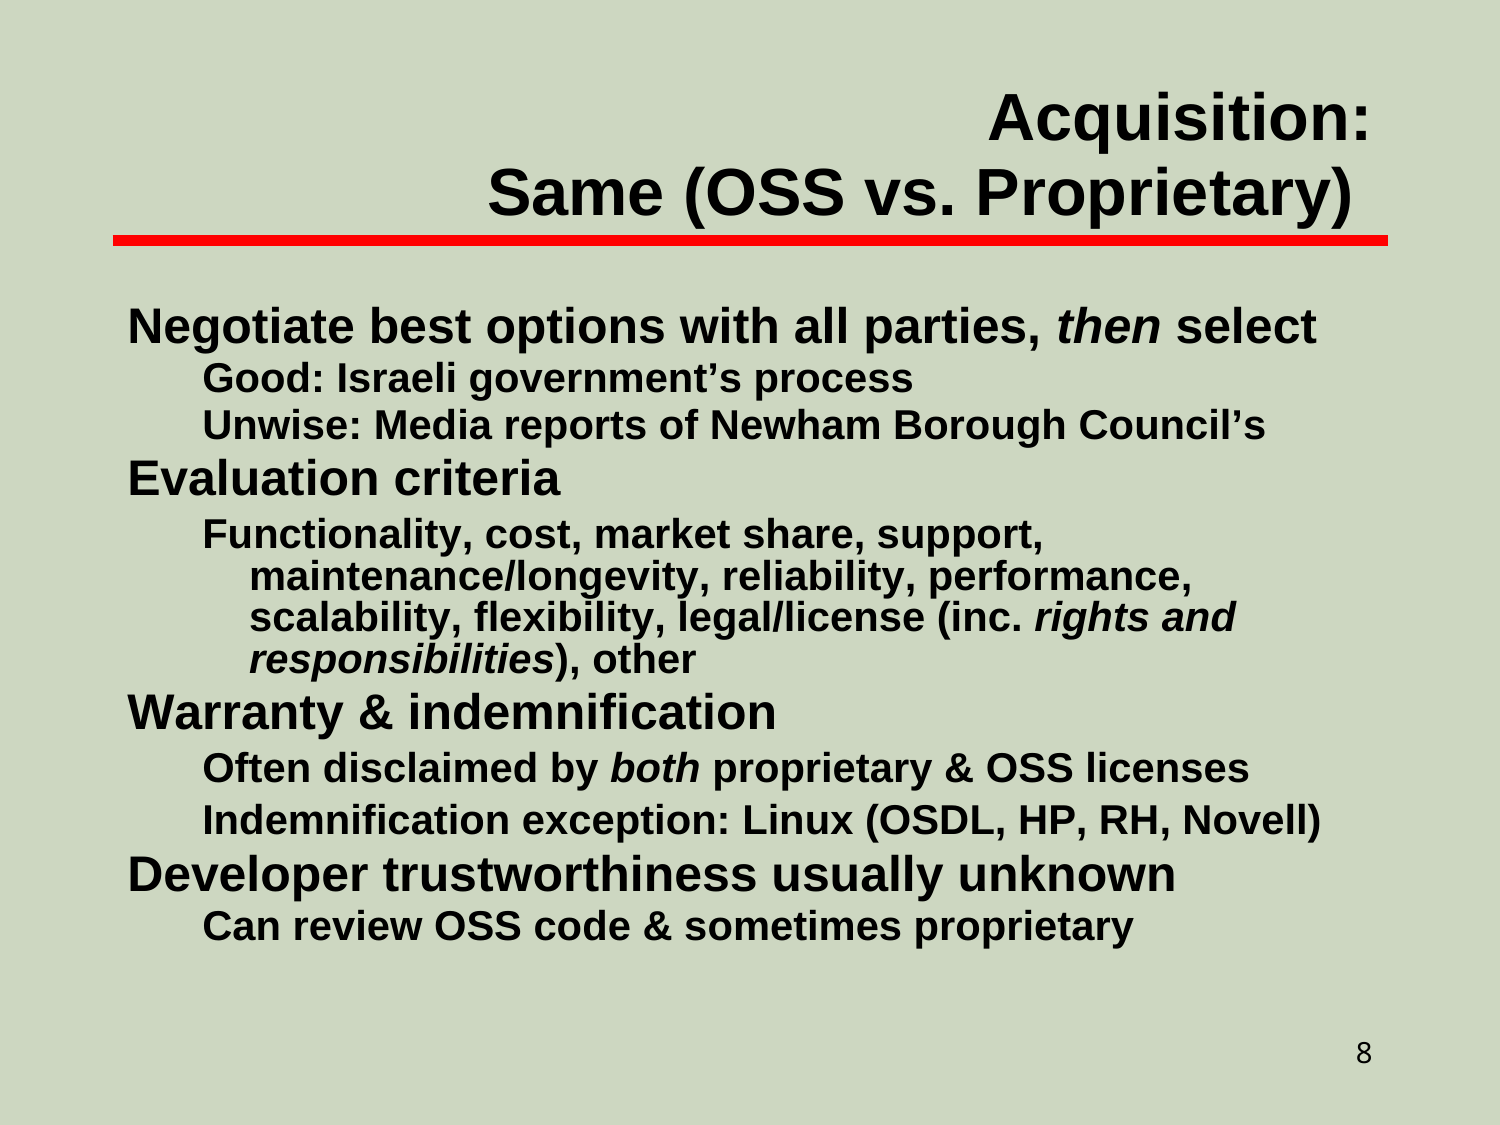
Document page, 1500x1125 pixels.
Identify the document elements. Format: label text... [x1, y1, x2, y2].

title Acquisition: Same (OSS vs. Proprietary) [337, 72, 1388, 238]
list Negotiate best options with all parties, then select Good: Israeli government’s process Unwise: Media reports of Newham Borough Council’s Evaluation criteria Functionality, cost, market share, support, maintenance/longevity, reliability, performance, scalability, flexibility, legal/license (inc. rights and responsibilities), other Warranty & indemnification Often disclaimed by both proprietary & OSS licenses Indemnification exception: Linux (OSDL, HP, RH, Novell) Developer trustworthiness usually unknown Can review OSS code & sometimes proprietary [112, 299, 1388, 1088]
